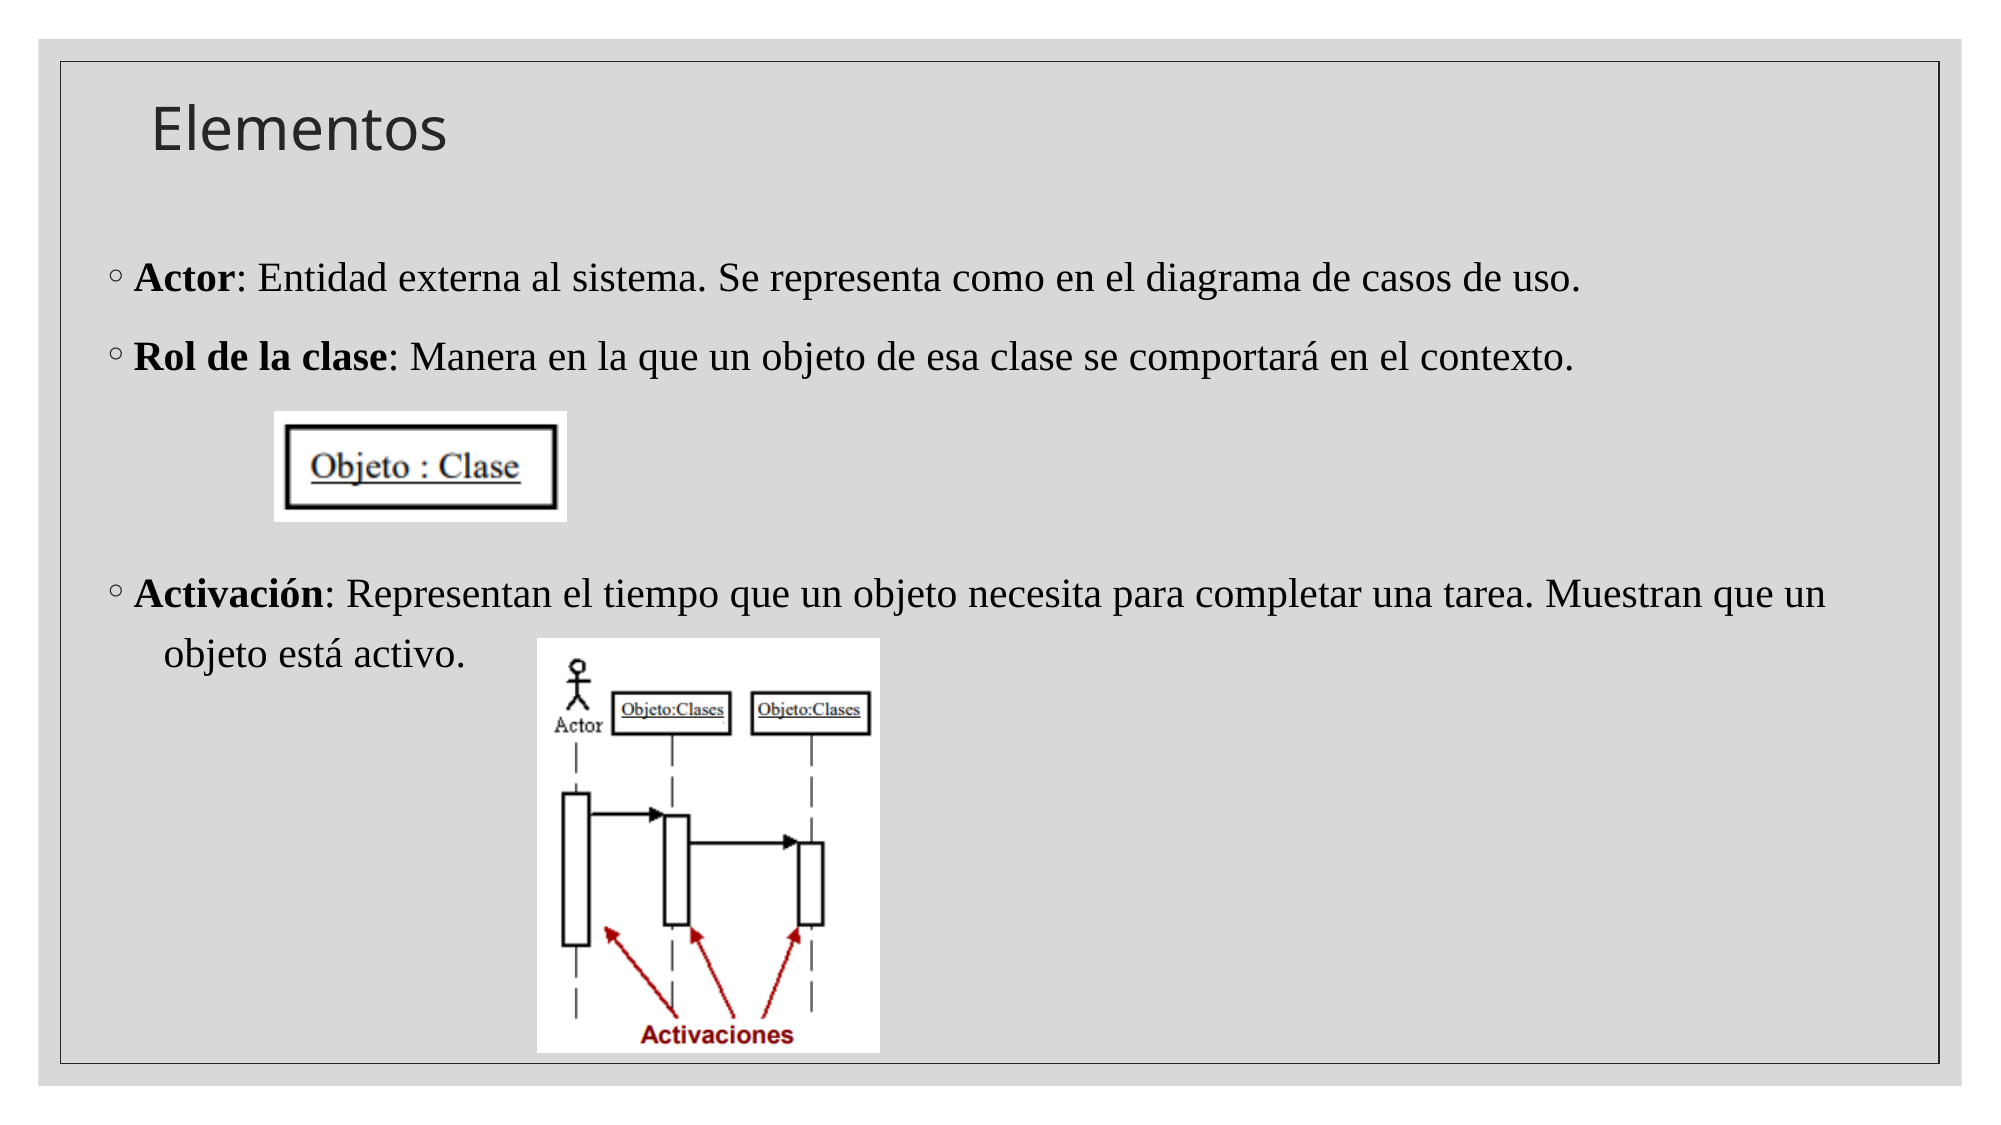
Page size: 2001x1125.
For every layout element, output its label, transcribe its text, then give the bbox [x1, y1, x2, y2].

picture [274, 411, 567, 522]
picture [537, 638, 880, 1054]
list Actor: Entidad externa al sistema. Se representa como en el diagrama de casos de uso. Rol de la clase: Manera en la que un objeto de esa clase se comportará en el contexto. Activación: Representan el tiempo que un objeto necesita para completar una tarea. Muestran que un objeto está activo. [88, 232, 1873, 994]
title Elementos [135, 88, 1824, 174]
